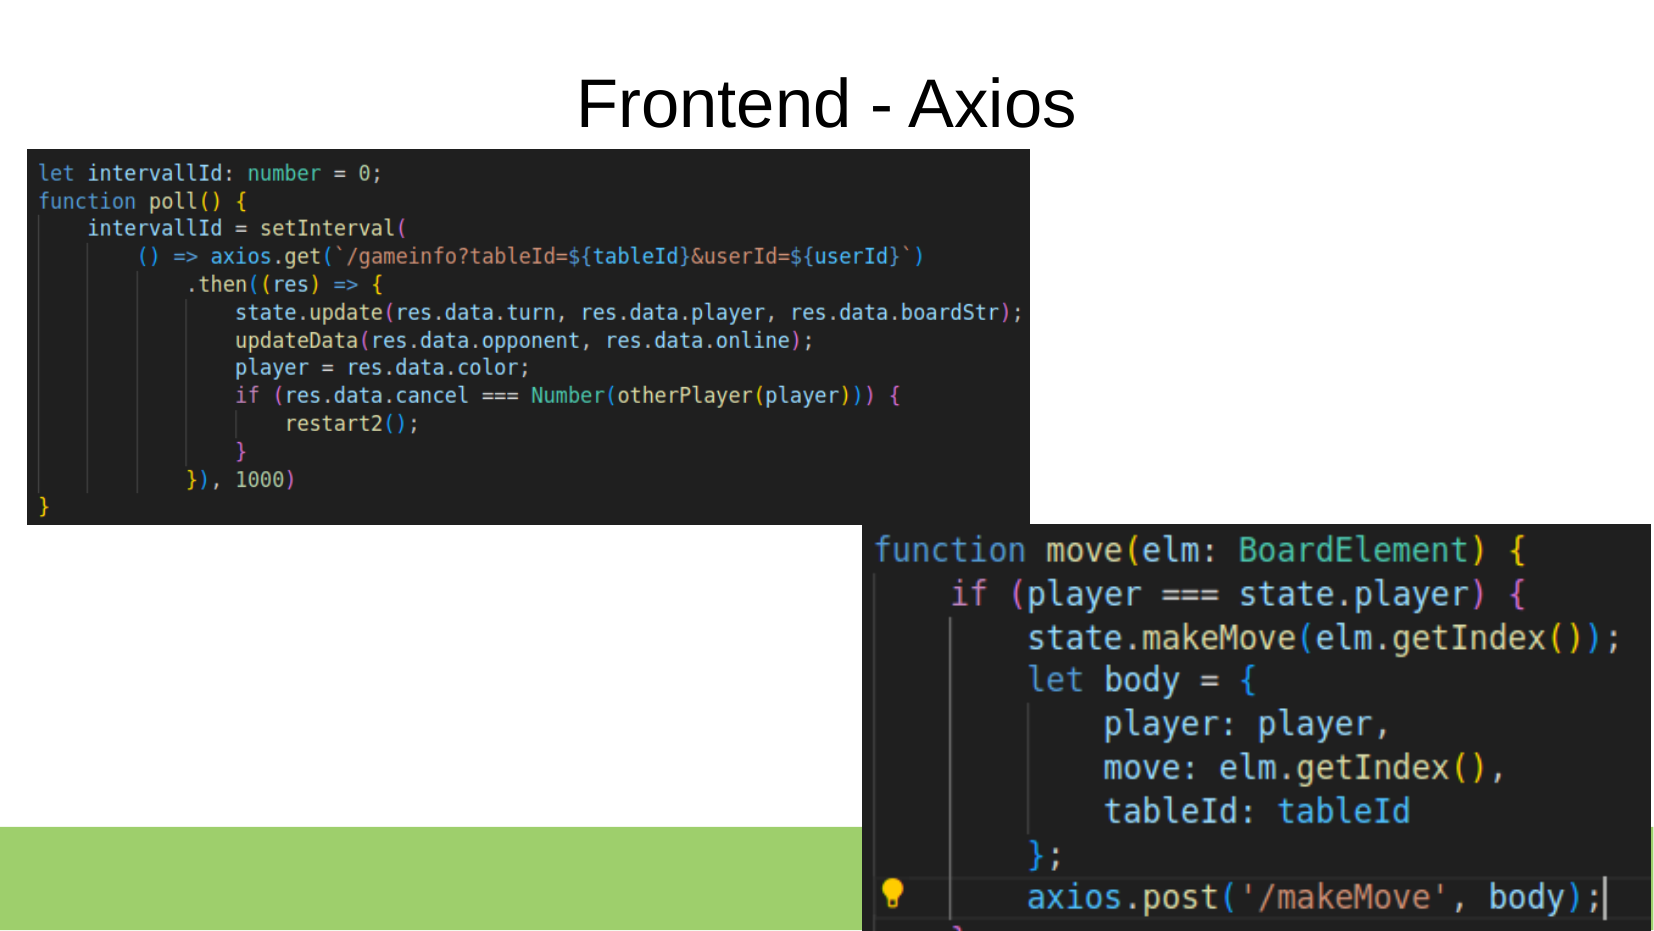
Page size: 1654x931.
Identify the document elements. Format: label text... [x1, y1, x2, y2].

picture [27, 149, 1651, 931]
title Frontend - Axios [88, 29, 1565, 178]
